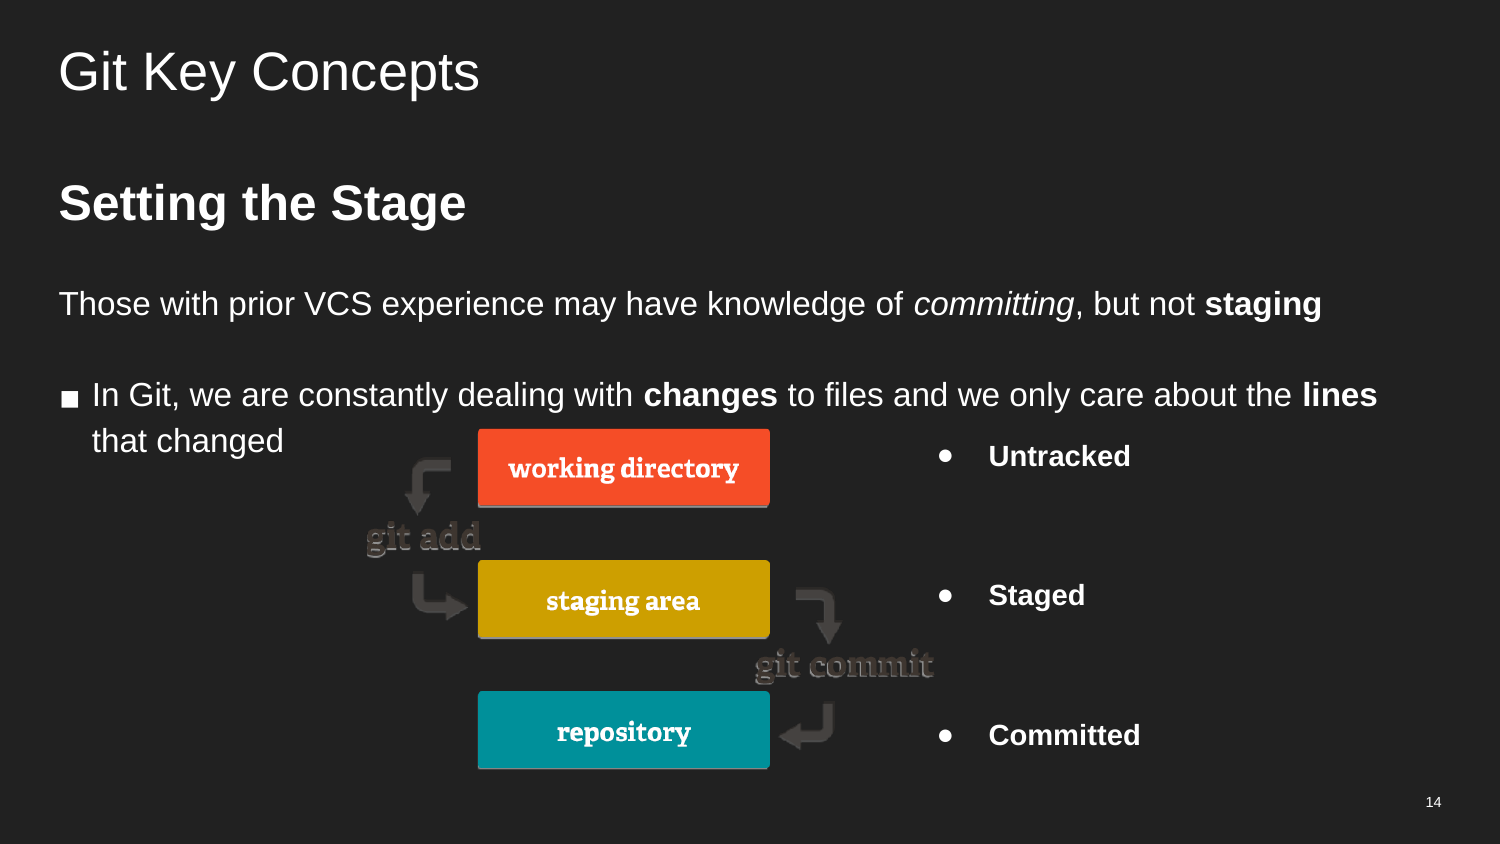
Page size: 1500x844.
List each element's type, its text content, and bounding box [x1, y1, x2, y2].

text_box Untracked Staged Committed [898, 421, 1408, 754]
list Setting the Stage Those with prior VCS experience may have knowledge of committing, but not staging In Git, we are constantly dealing with changes to files and we only care about the lines that changed [58, 161, 1442, 754]
slide_number 1 [1392, 793, 1442, 815]
title Git Key Concepts [58, 36, 1442, 130]
picture [347, 421, 947, 768]
